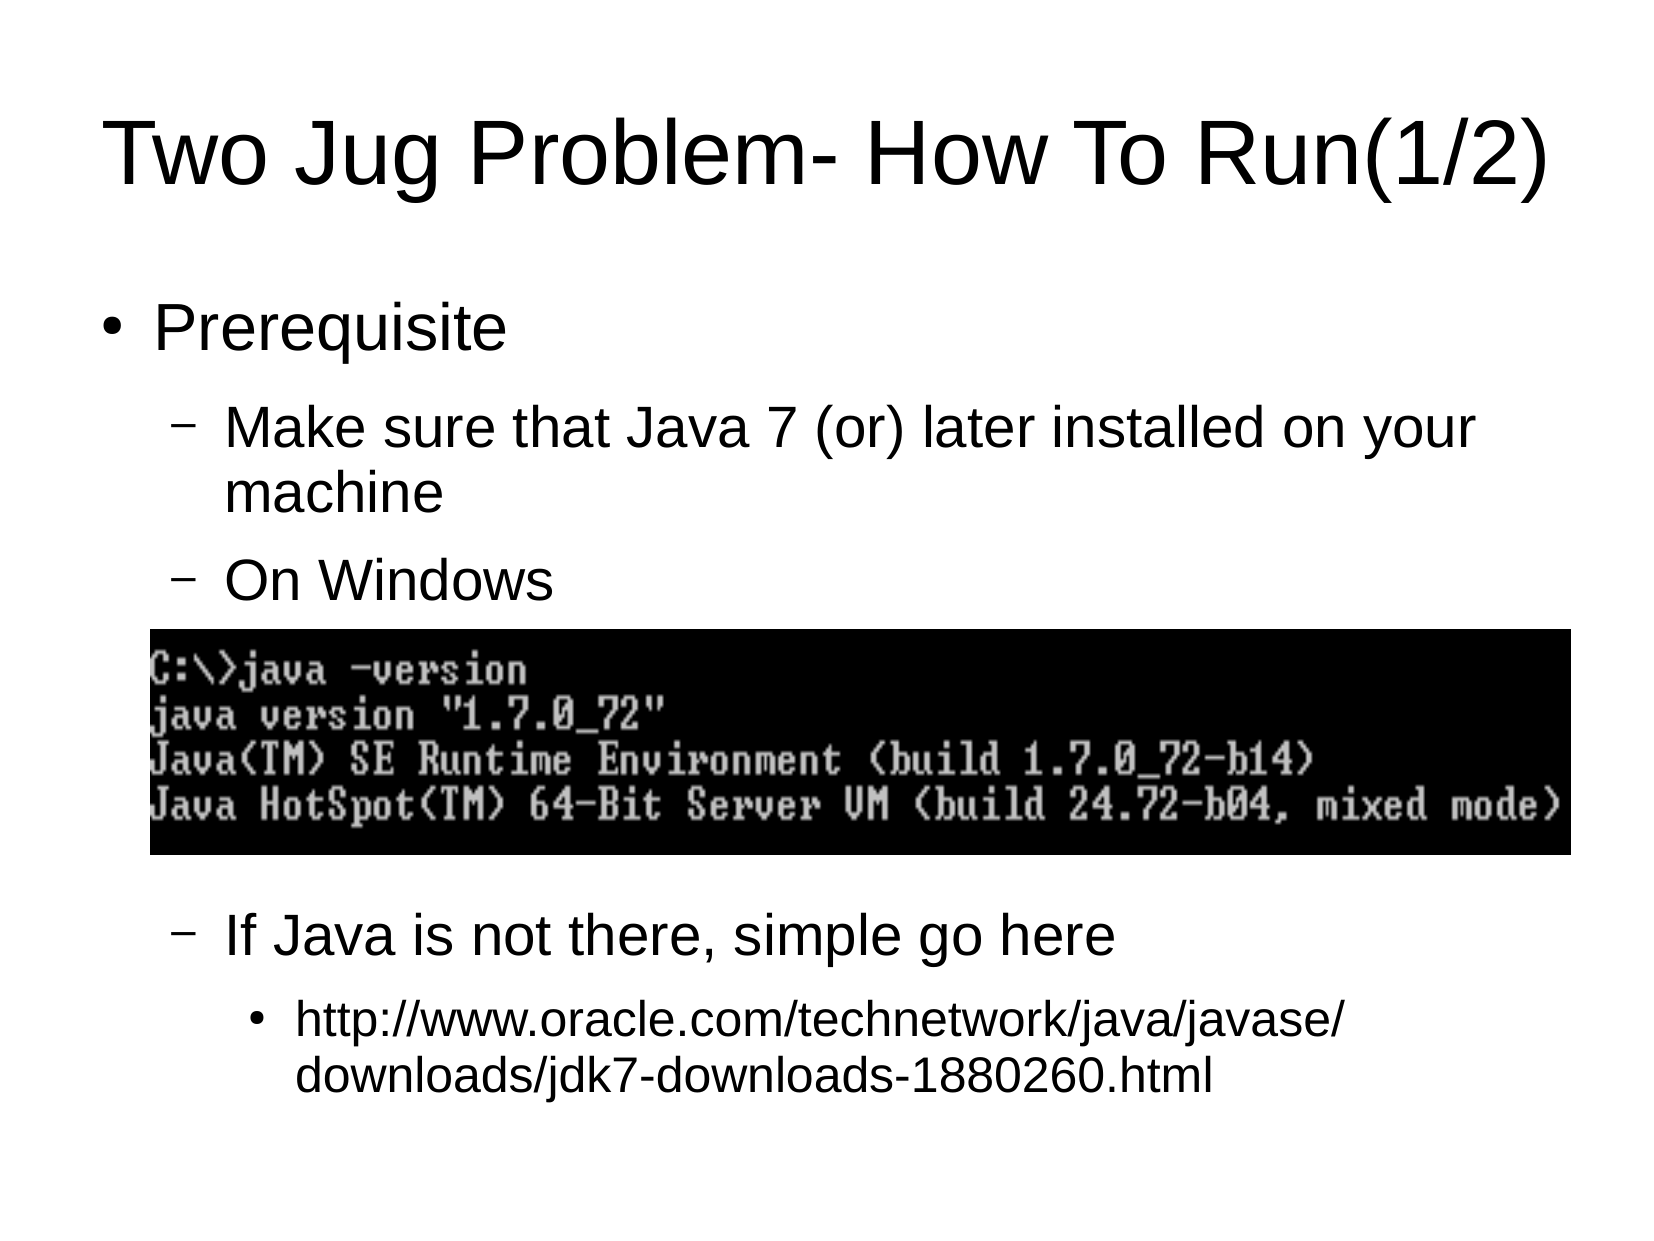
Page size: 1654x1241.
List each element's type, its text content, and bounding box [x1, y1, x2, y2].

list Prerequisite Make sure that Java 7 (or) later installed on your machine On Windows If Java is not there, simple go here http://www.oracle.com/technetwork/java/javase/downloads/jdk7-downloads-1880260.html [82, 290, 1571, 1184]
picture [150, 629, 1571, 856]
title Two Jug Problem- How To Run(1/2) [82, 49, 1571, 257]
